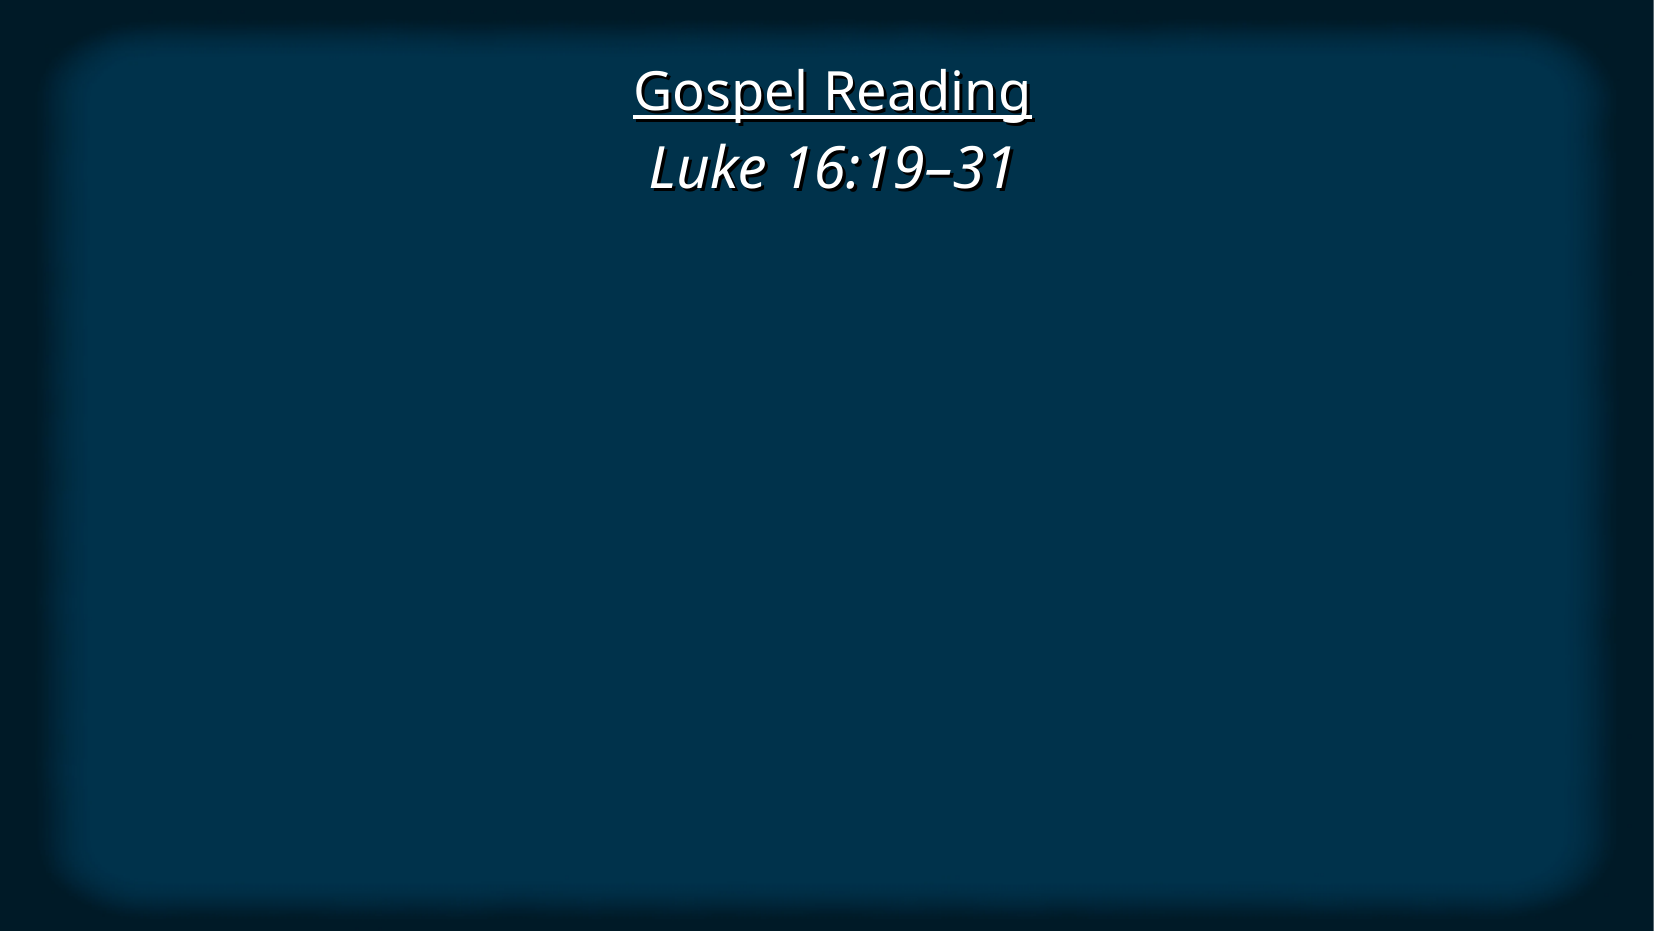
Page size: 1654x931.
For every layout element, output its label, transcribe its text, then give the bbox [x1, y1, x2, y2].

text_box Gospel Reading Luke 16:19–31 [105, 45, 1561, 209]
picture [0, 0, 1654, 931]
